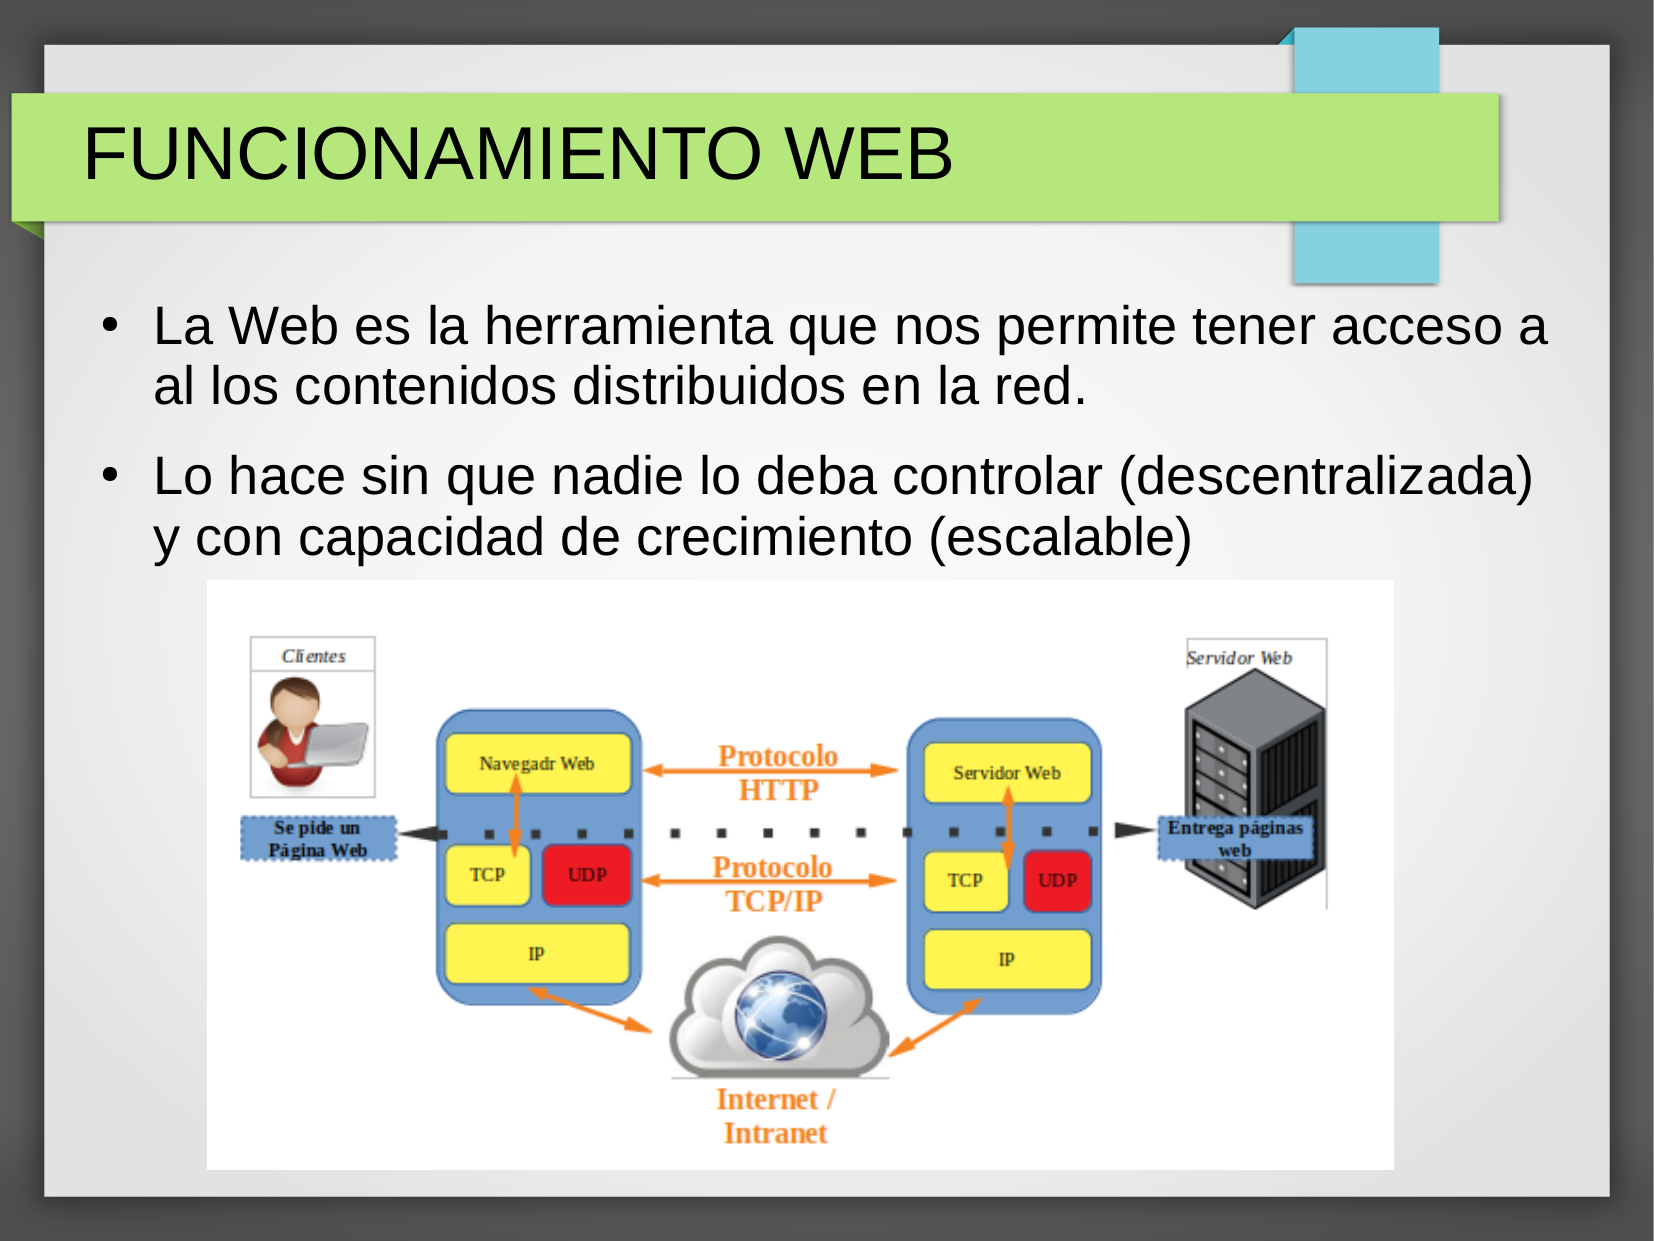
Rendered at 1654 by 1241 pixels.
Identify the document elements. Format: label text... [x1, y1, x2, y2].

picture [0, 0, 1654, 1241]
list La Web es la herramienta que nos permite tener acceso a al los contenidos distribuidos en la red. Lo hace sin que nadie lo deba controlar (descentralizada) y con capacidad de crecimiento (escalable) [82, 295, 1571, 1015]
title FUNCIONAMIENTO WEB [82, 94, 1264, 213]
